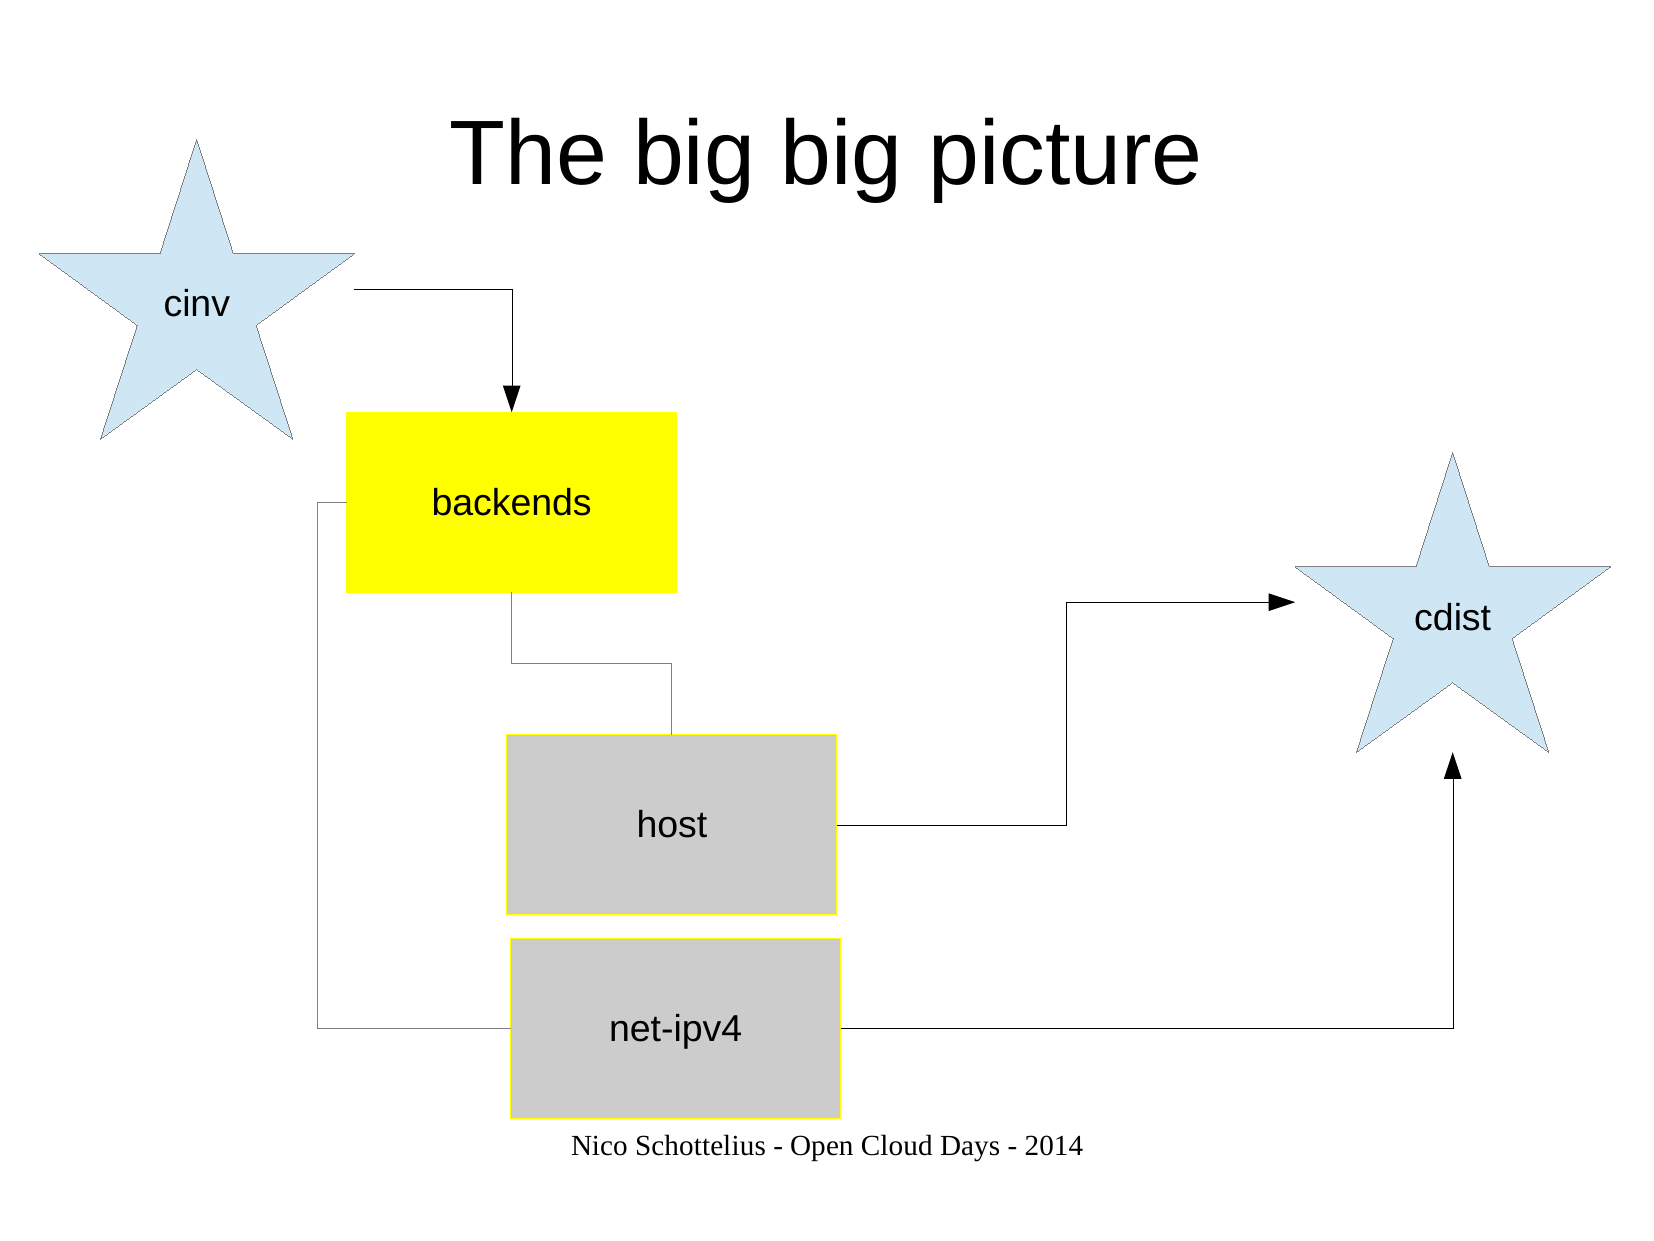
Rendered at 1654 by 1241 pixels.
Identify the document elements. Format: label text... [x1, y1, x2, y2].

text_box cinv [39, 139, 355, 440]
text_box cdist [1295, 452, 1611, 753]
text_box net-ipv4 [510, 938, 841, 1119]
title The big big picture [82, 49, 1571, 257]
text_box backends [346, 412, 677, 593]
text_box host [506, 734, 837, 915]
